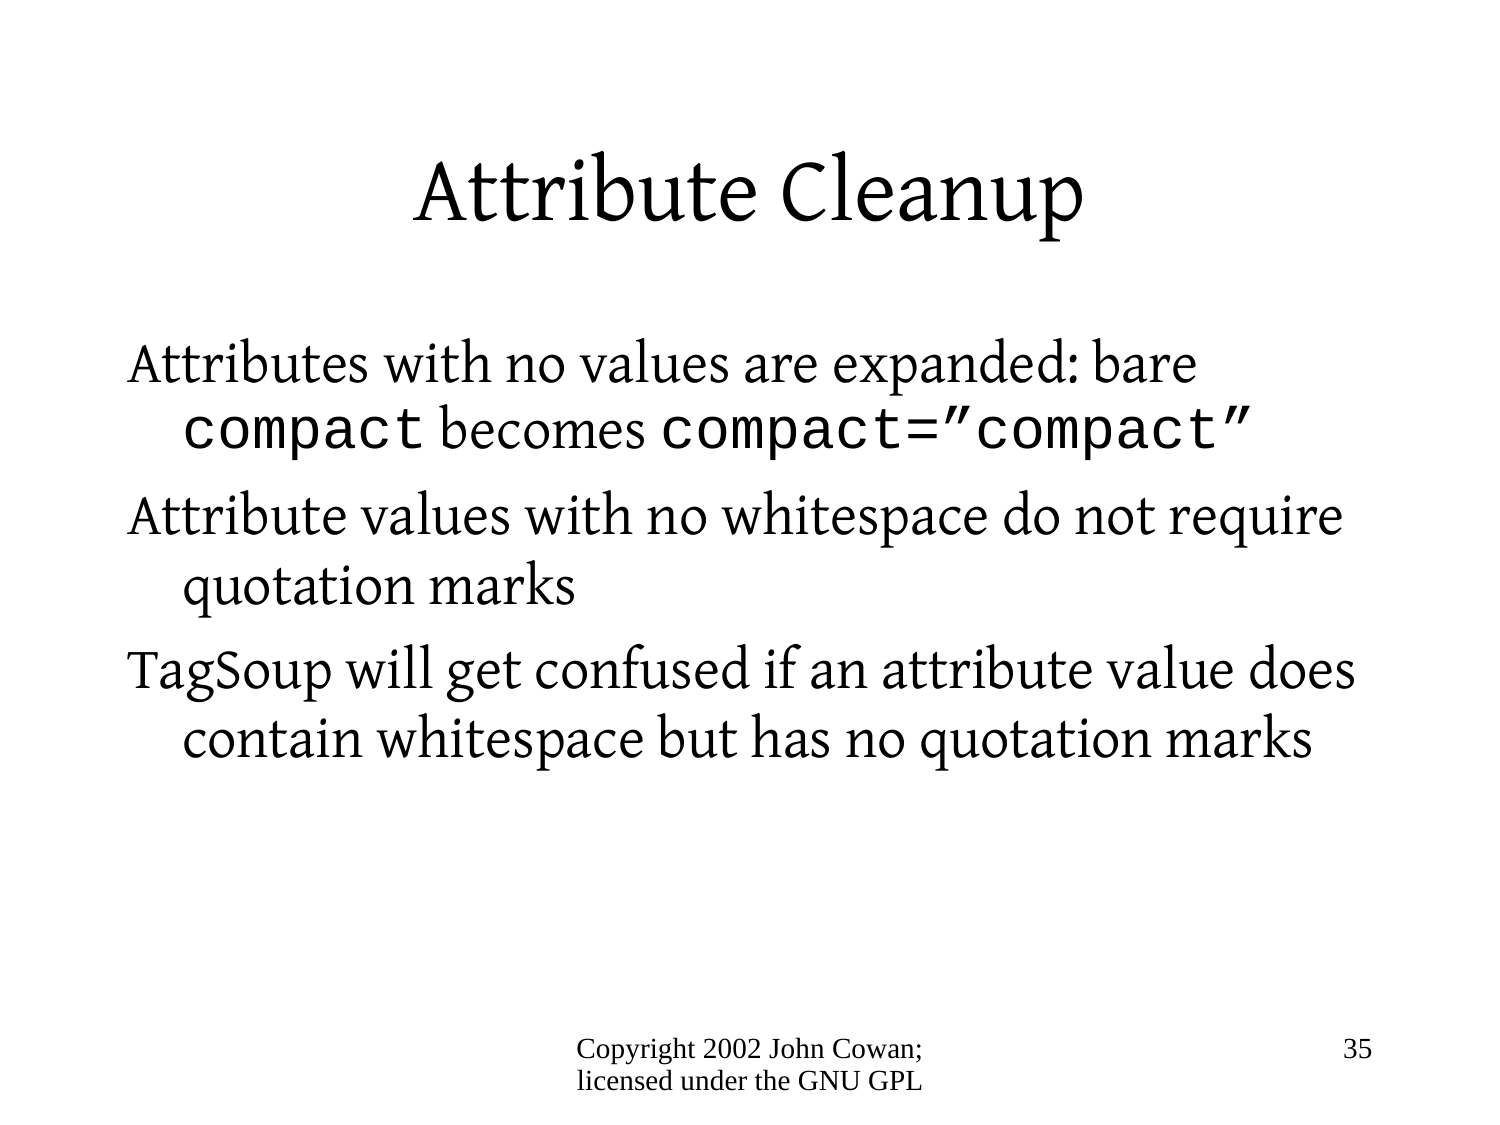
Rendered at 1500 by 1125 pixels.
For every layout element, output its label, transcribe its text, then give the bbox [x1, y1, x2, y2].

text_box Copyright 2002 John Cowan; licensed under the GNU GPL [512, 1025, 988, 1107]
list Attributes with no values are expanded: bare compact becomes compact=”compact” Attribute values with no whitespace do not require quotation marks TagSoup will get confused if an attribute value does contain whitespace but has no quotation marks [112, 324, 1388, 1000]
text_box 35 [1074, 1025, 1388, 1074]
title Attribute Cleanup [112, 99, 1388, 288]
